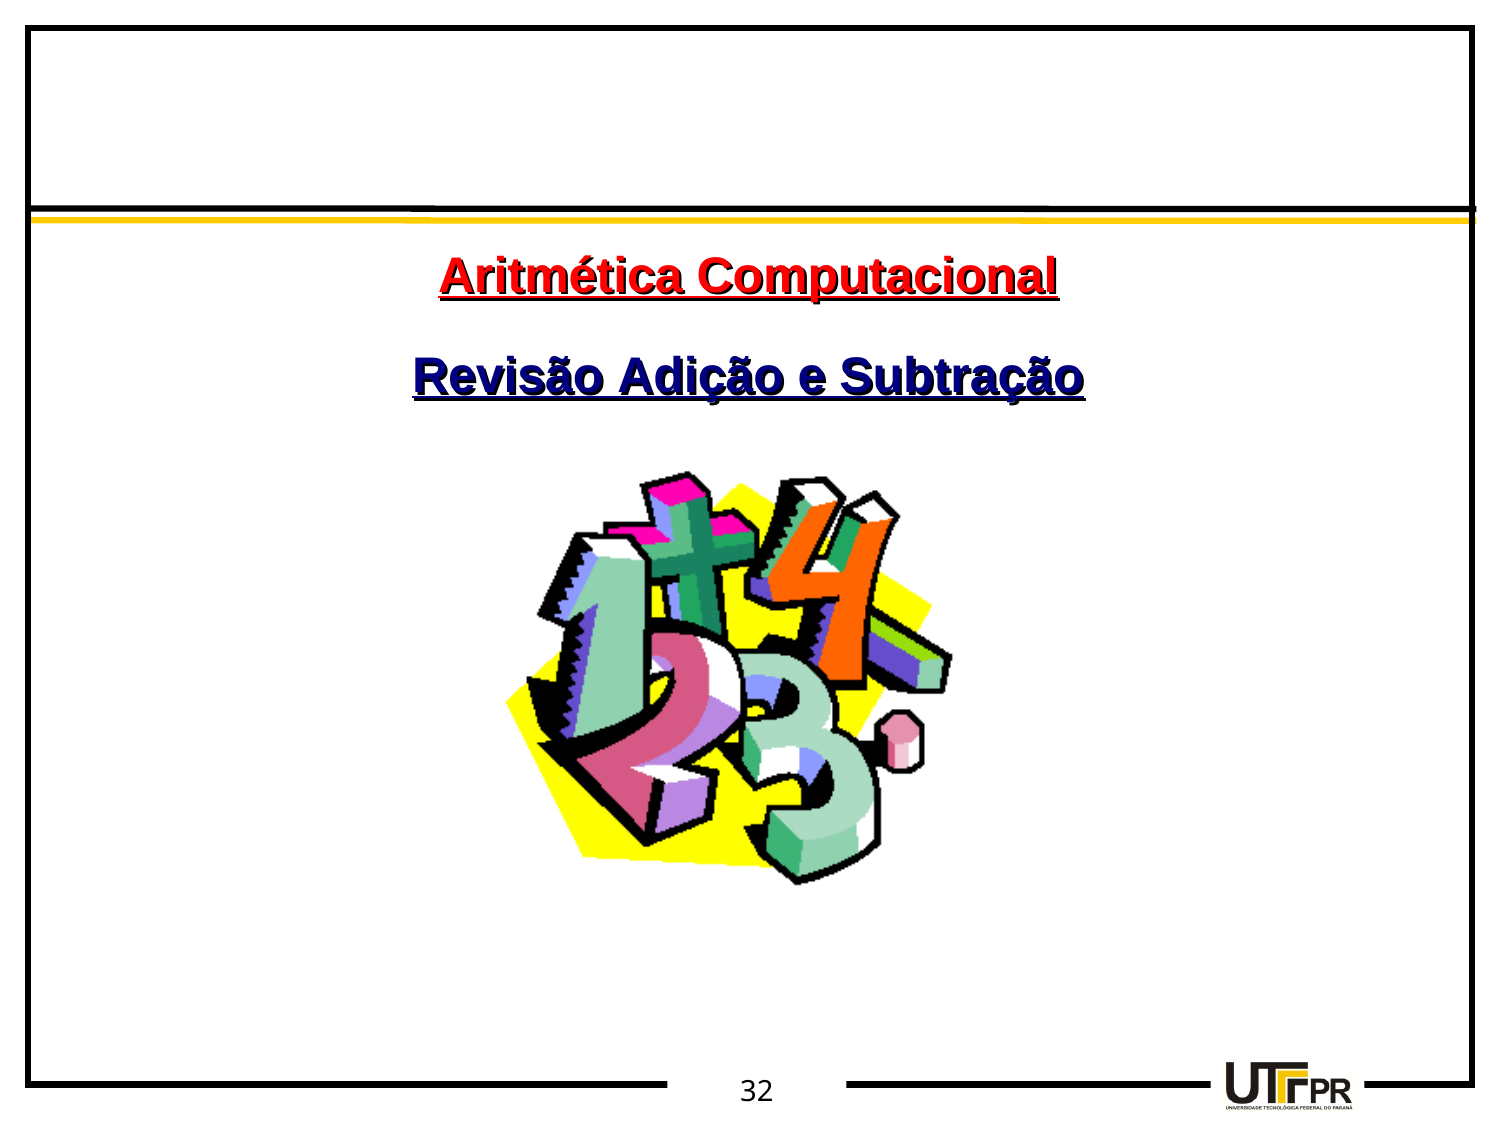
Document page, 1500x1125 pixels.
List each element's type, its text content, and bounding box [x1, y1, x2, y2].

picture [501, 463, 963, 894]
picture [1225, 1062, 1353, 1110]
list Aritmética Computacional Revisão Adição e Subtração [84, 245, 1412, 416]
